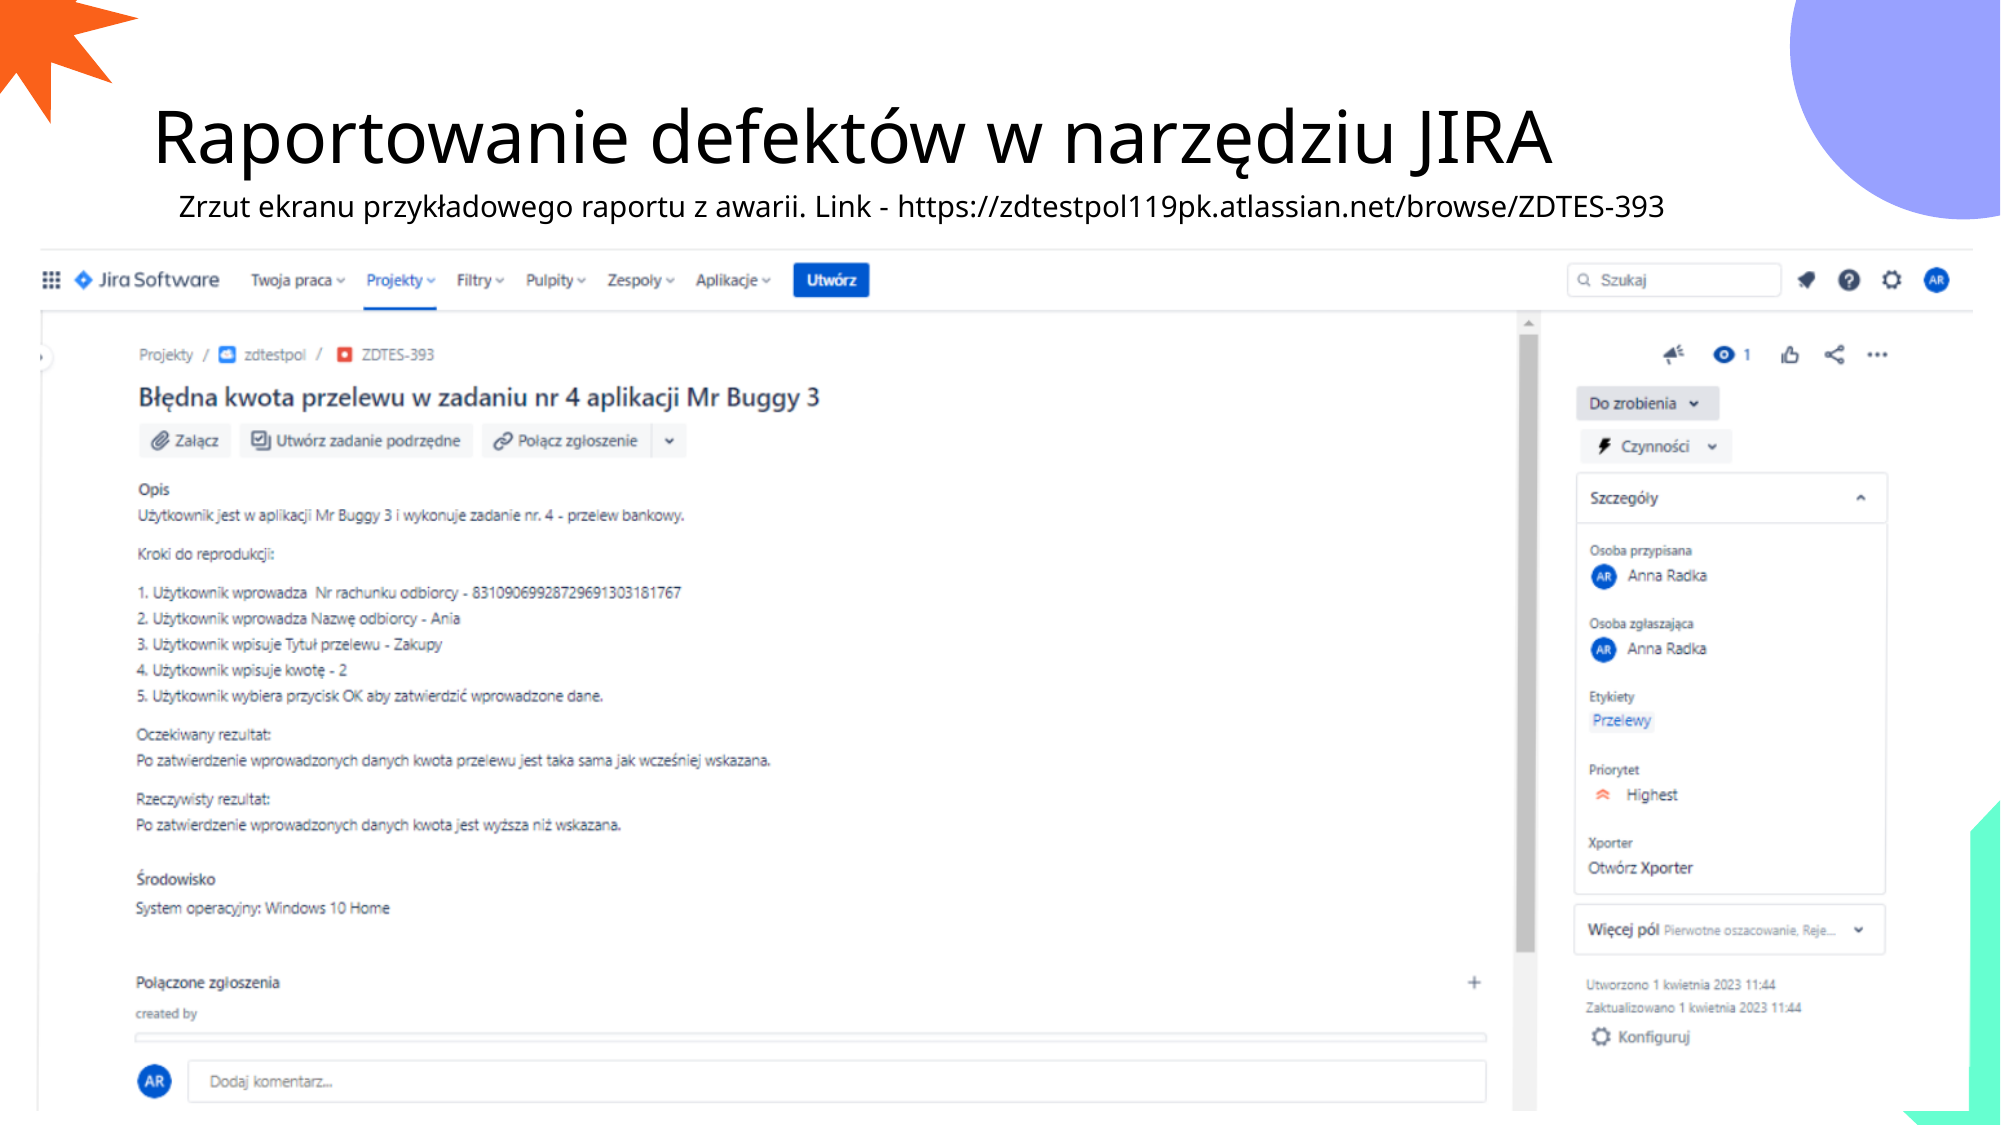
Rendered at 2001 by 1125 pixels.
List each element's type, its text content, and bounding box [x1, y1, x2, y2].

list Zrzut ekranu przykładowego raportu z awarii. Link - https://zdtestpol119pk.atlassian.net/browse/ZDTES-393 [137, 181, 1771, 248]
title Raportowanie defektów w narzędziu JIRA [137, 59, 1771, 181]
picture [19, 248, 1973, 1125]
